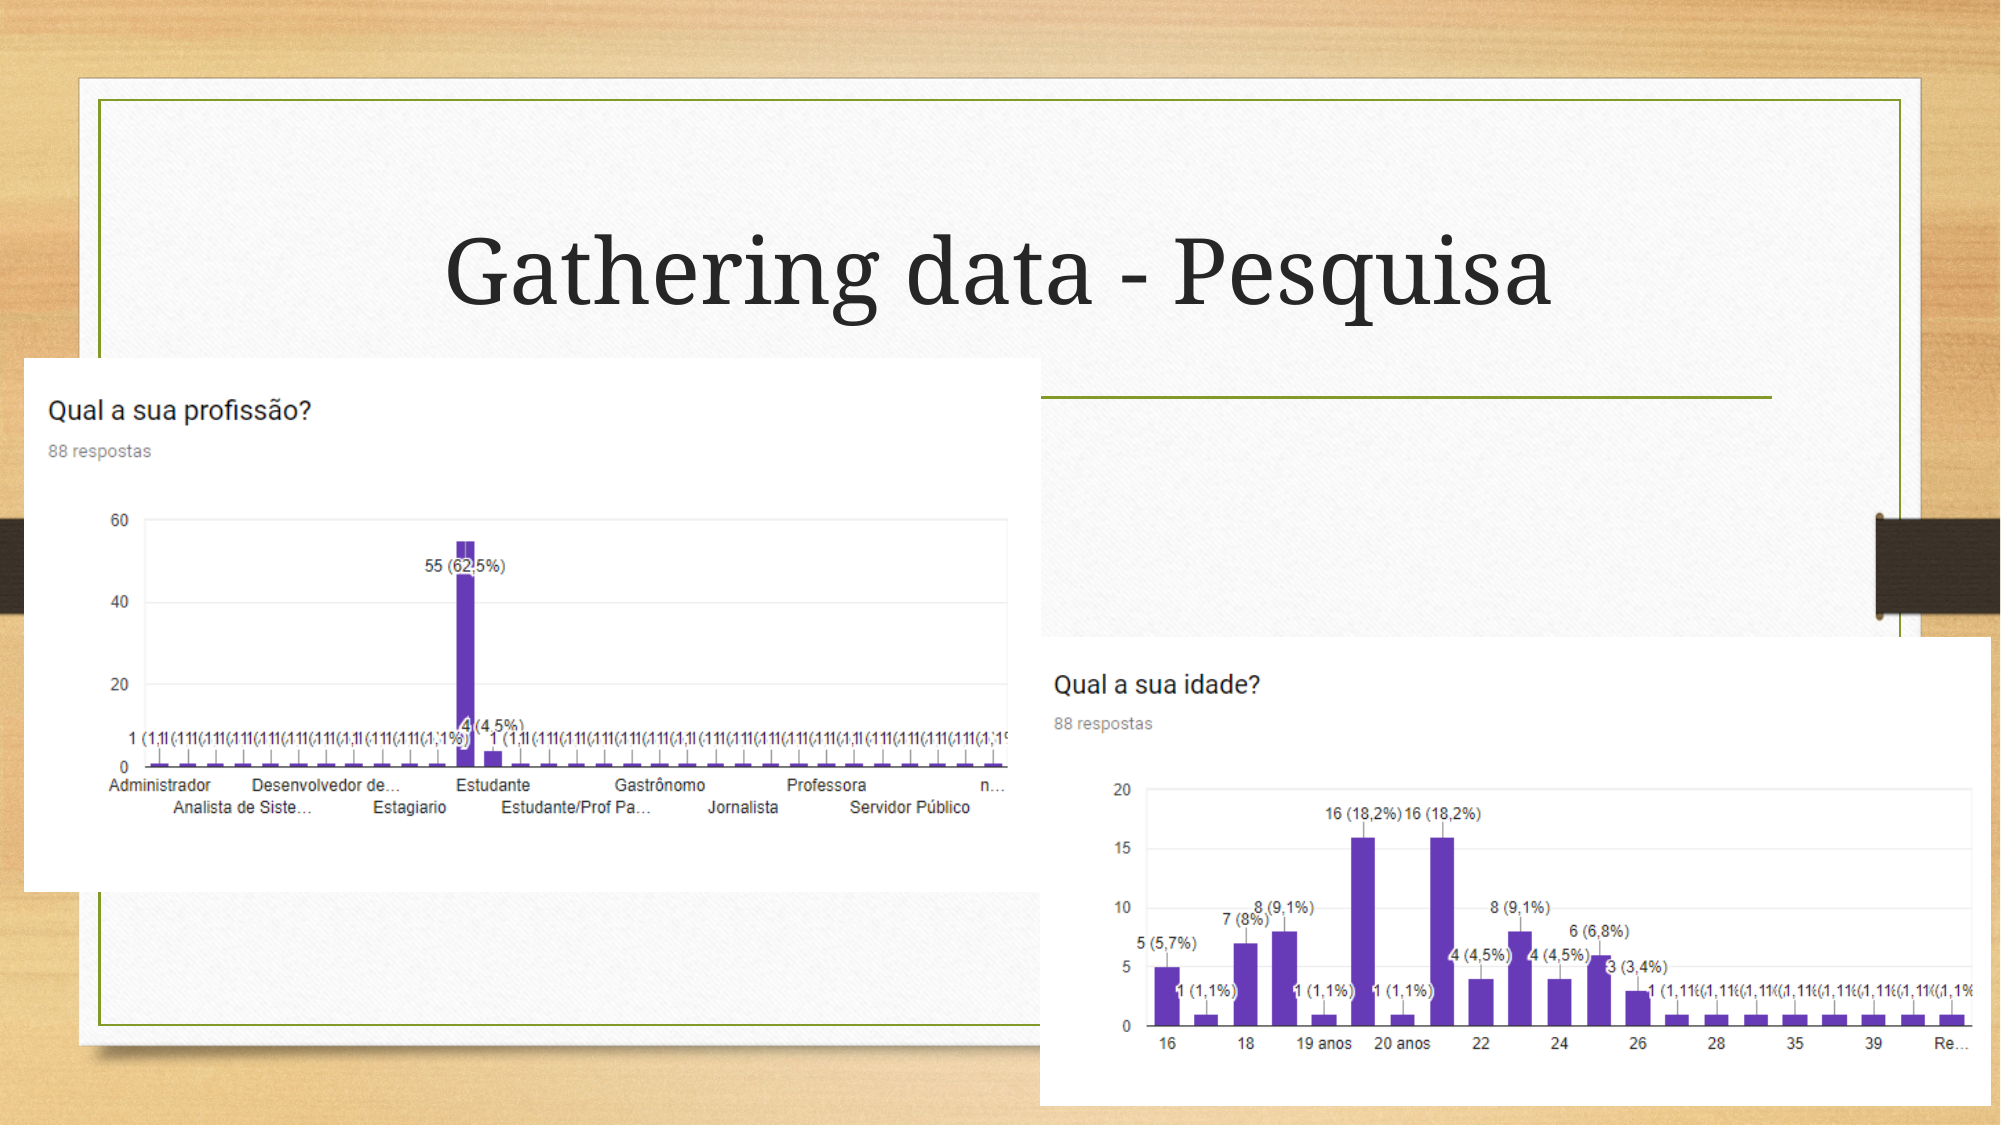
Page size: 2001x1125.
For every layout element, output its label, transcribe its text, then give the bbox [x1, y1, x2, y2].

title Gathering data - Pesquisa [212, 161, 1788, 376]
picture [24, 358, 1991, 1106]
